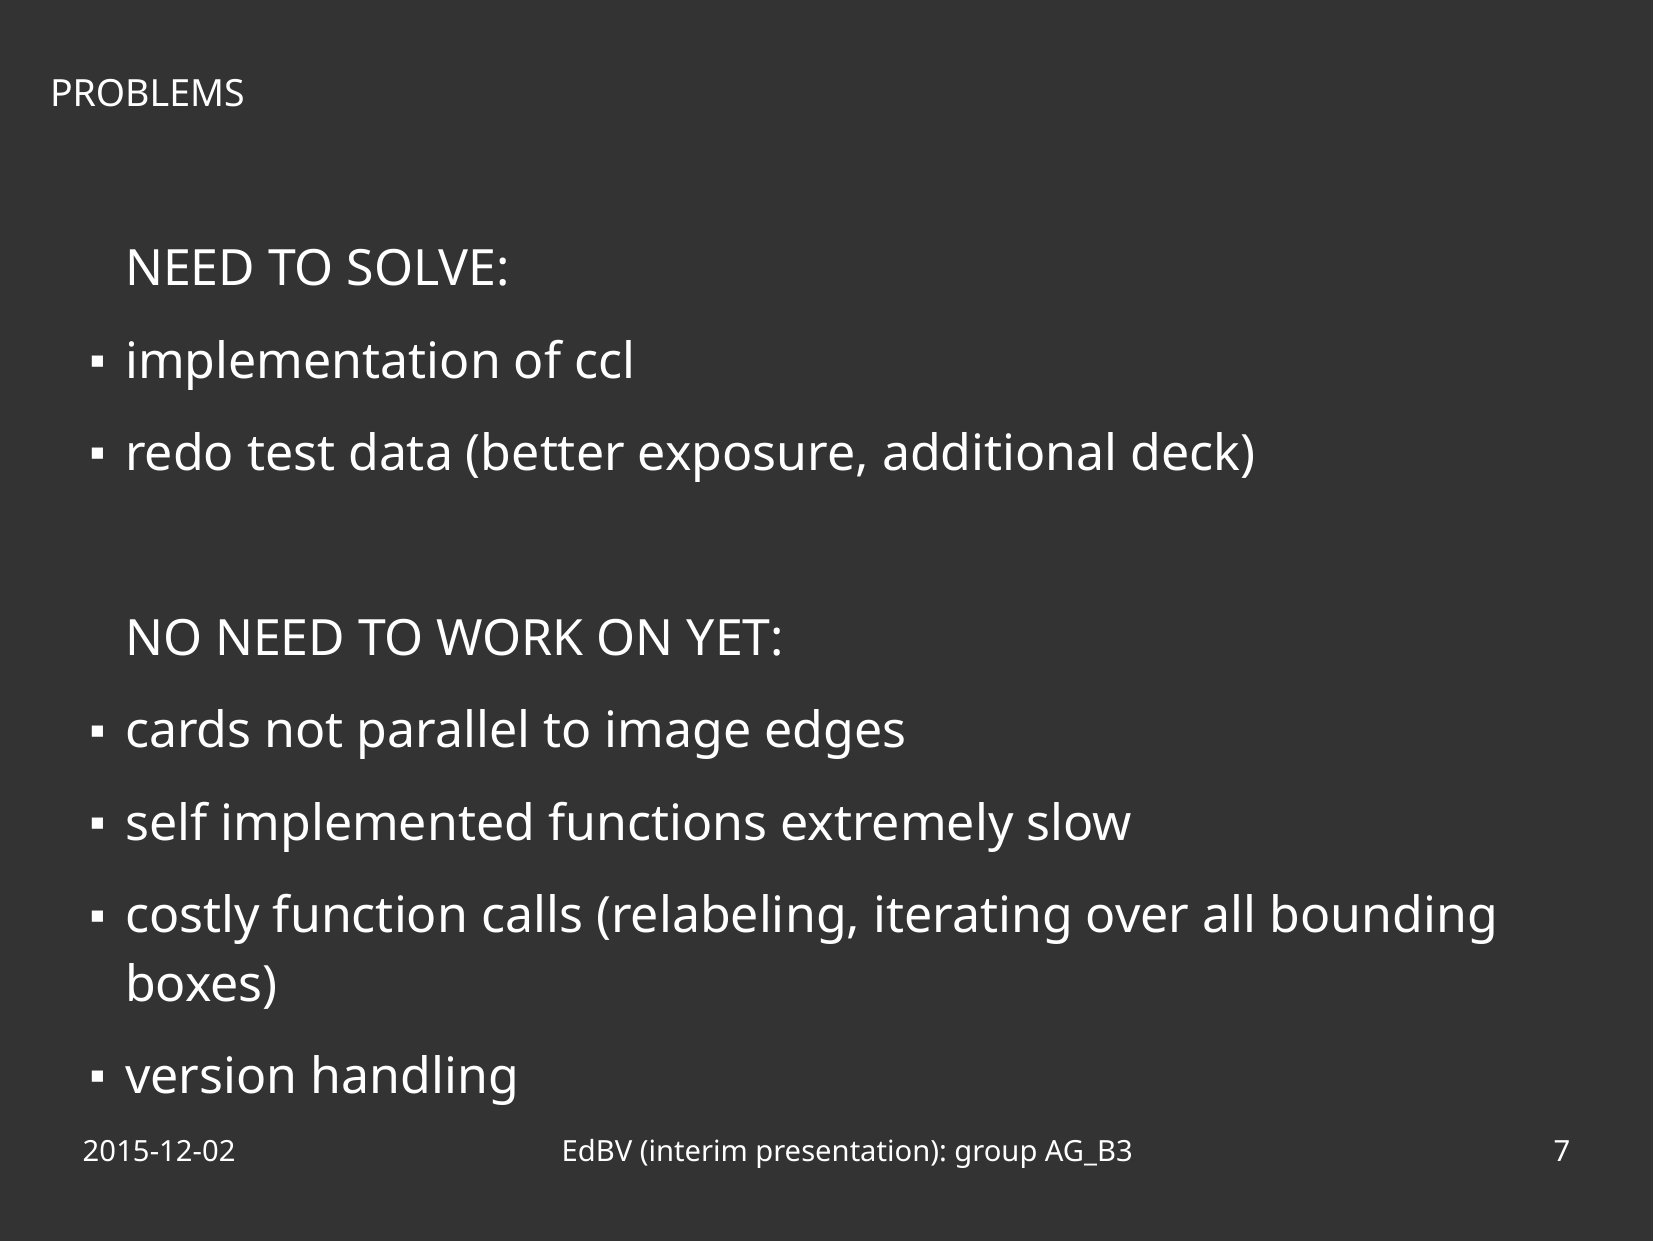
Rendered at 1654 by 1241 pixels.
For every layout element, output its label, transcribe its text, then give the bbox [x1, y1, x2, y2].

text_box NEED TO SOLVE: implementation of ccl redo test data (better exposure, additional deck) NO NEED TO WORK ON YET: cards not parallel to image edges self implemented functions extremely slow costly function calls (relabeling, iterating over all bounding boxes) version handling [75, 225, 1516, 1009]
text_box PROBLEMS [35, 59, 736, 130]
